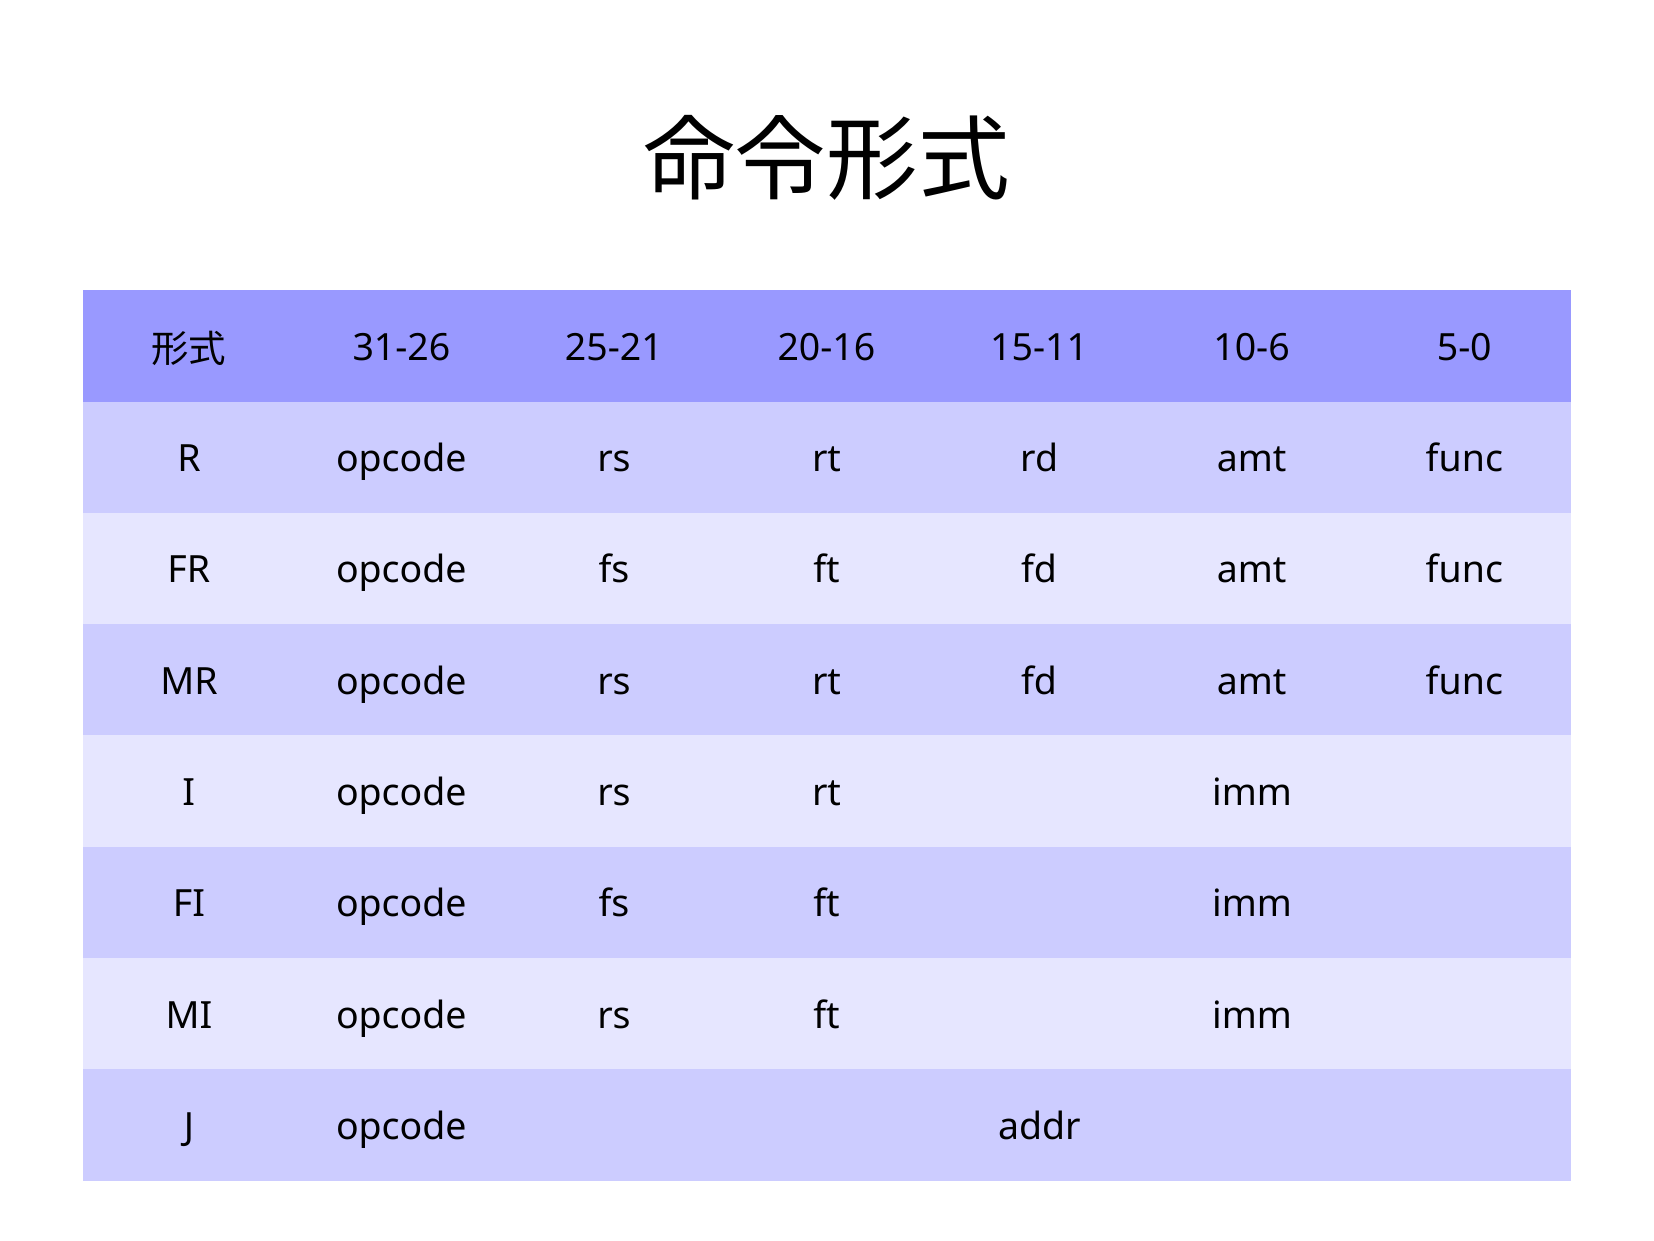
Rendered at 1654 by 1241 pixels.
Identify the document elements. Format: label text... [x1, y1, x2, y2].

table_cell R [83, 402, 295, 513]
table_cell imm [933, 735, 1571, 847]
table_cell fs [508, 847, 720, 958]
table_header 31-26 [295, 290, 508, 402]
table_cell ft [720, 847, 933, 958]
table_cell func [1358, 624, 1571, 735]
table_header 10-6 [1145, 290, 1358, 402]
table_cell addr [508, 1069, 1571, 1181]
table_cell rs [508, 624, 720, 735]
table_cell imm [933, 958, 1571, 1069]
table_cell rs [508, 402, 720, 513]
table_cell amt [1145, 402, 1358, 513]
table_cell I [83, 735, 295, 847]
table_cell func [1358, 513, 1571, 624]
table_cell rs [508, 735, 720, 847]
table_cell MI [83, 958, 295, 1069]
table_header 形式 [83, 290, 295, 402]
table_cell imm [933, 847, 1571, 958]
table_cell opcode [295, 402, 508, 513]
table_cell opcode [295, 735, 508, 847]
table_header 15-11 [933, 290, 1145, 402]
table_cell opcode [295, 513, 508, 624]
table_cell rt [720, 402, 933, 513]
table_cell rt [720, 624, 933, 735]
table_cell ft [720, 958, 933, 1069]
table_cell opcode [295, 624, 508, 735]
table_cell rt [720, 735, 933, 847]
table_cell fd [933, 513, 1145, 624]
table_cell J [83, 1069, 295, 1181]
table_cell func [1358, 402, 1571, 513]
table_header 5-0 [1358, 290, 1571, 402]
table_cell amt [1145, 513, 1358, 624]
table_cell opcode [295, 958, 508, 1069]
table_cell rd [933, 402, 1145, 513]
table_cell MR [83, 624, 295, 735]
table_cell amt [1145, 624, 1358, 735]
title 命令形式 [82, 49, 1571, 257]
table_cell ft [720, 513, 933, 624]
table_cell fd [933, 624, 1145, 735]
table_cell opcode [295, 847, 508, 958]
table_cell rs [508, 958, 720, 1069]
table_cell FR [83, 513, 295, 624]
table_header 20-16 [720, 290, 933, 402]
table_header 25-21 [508, 290, 720, 402]
table_cell opcode [295, 1069, 508, 1181]
table_cell fs [508, 513, 720, 624]
table_cell FI [83, 847, 295, 958]
